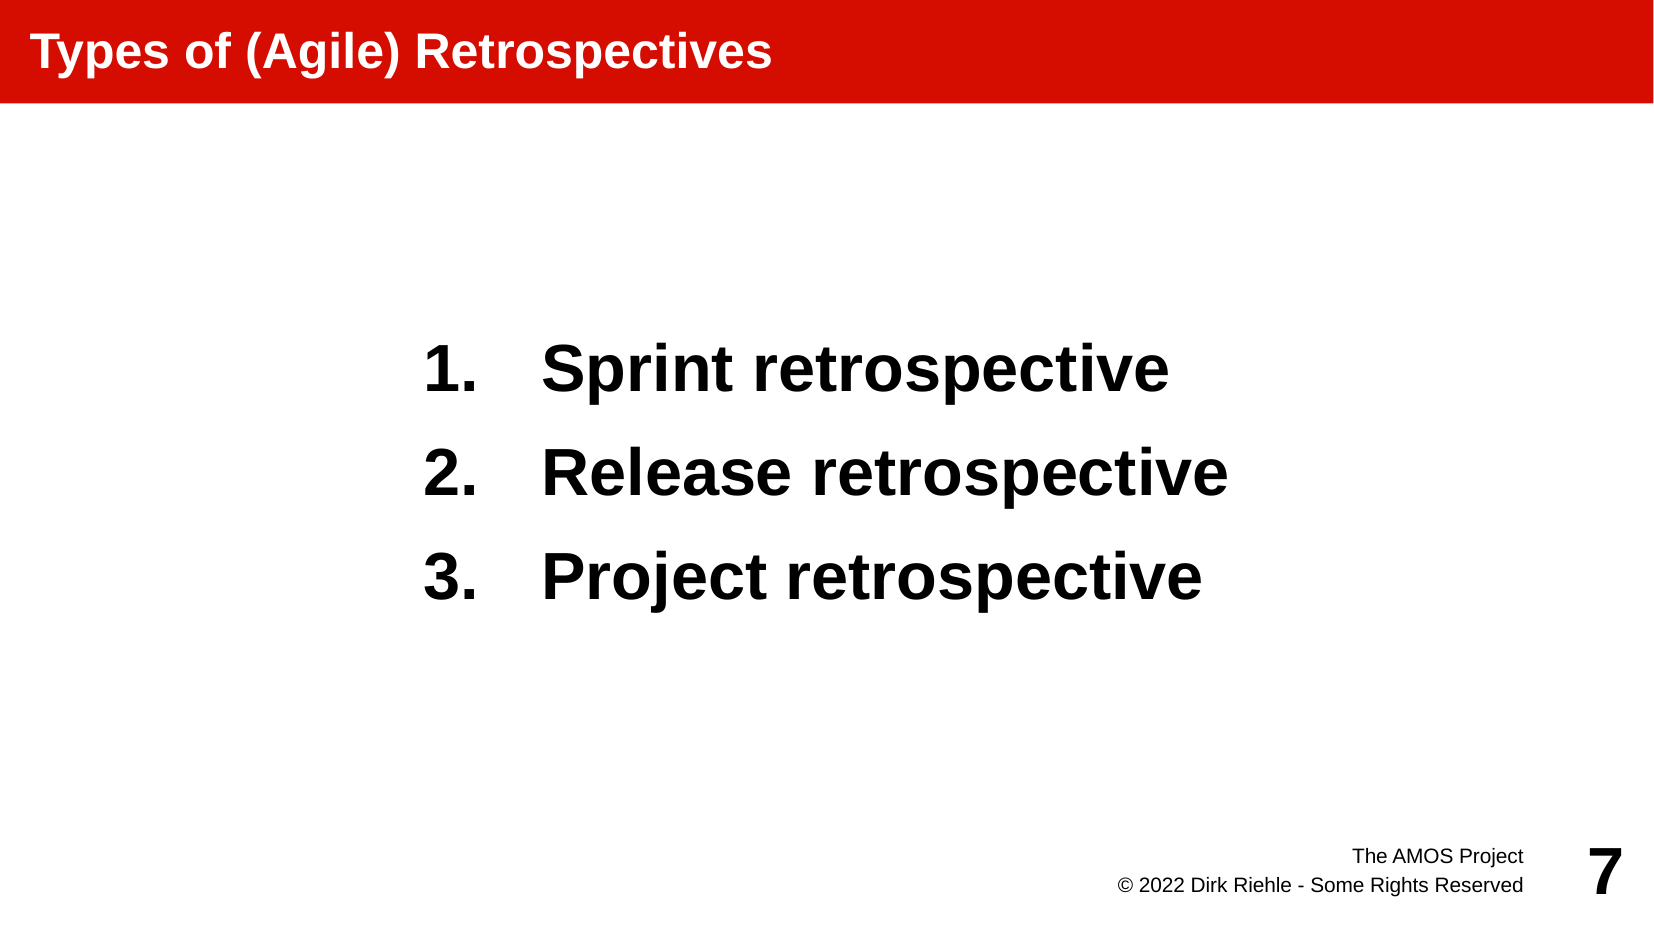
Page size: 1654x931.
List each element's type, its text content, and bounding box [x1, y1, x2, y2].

subtitle Sprint retrospective Release retrospective Project retrospective [29, 132, 1625, 813]
title Types of (Agile) Retrospectives [0, 0, 1654, 104]
